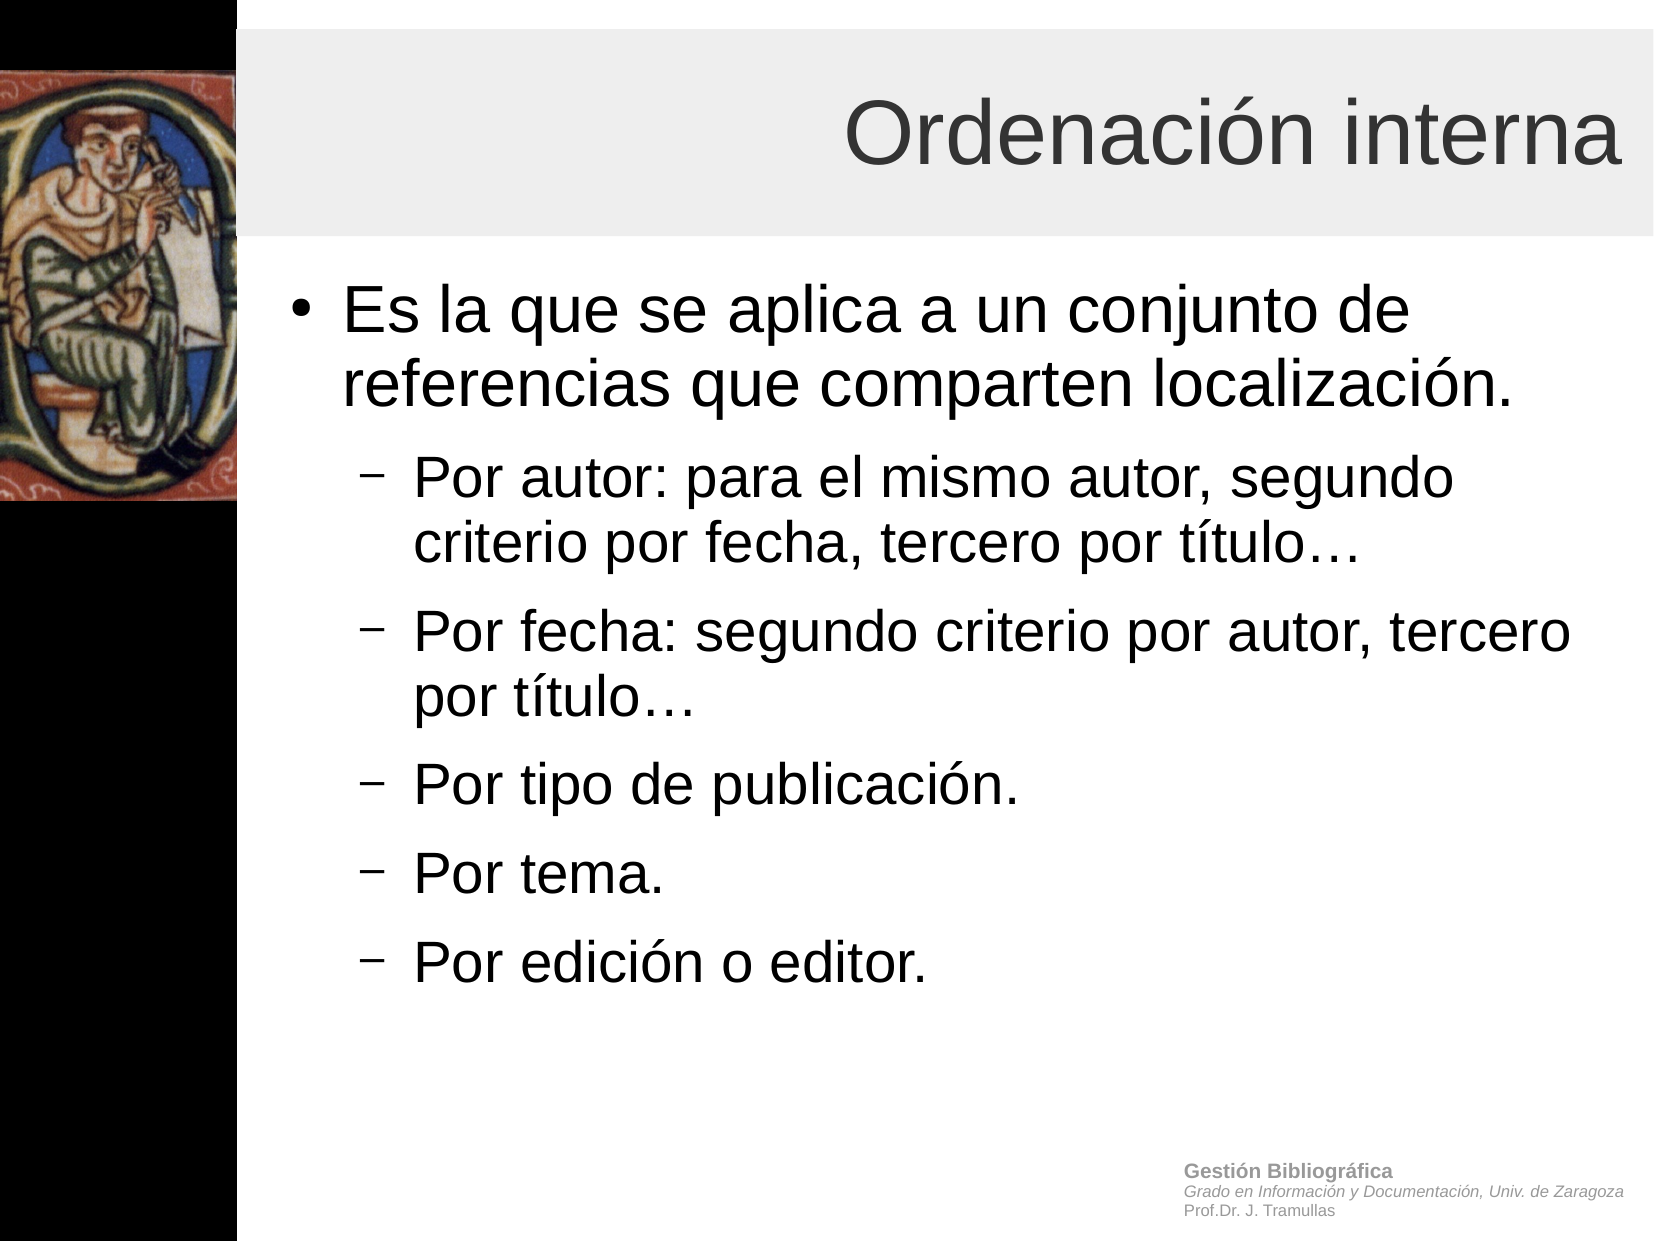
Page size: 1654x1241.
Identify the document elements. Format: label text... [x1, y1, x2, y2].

title Ordenación interna [236, 29, 1654, 237]
list Es la que se aplica a un conjunto de referencias que comparten localización. Por autor: para el mismo autor, segundo criterio por fecha, tercero por título… Por fecha: segundo criterio por autor, tercero por título… Por tipo de publicación. Por tema. Por edición o editor. [271, 271, 1619, 1134]
picture [0, 70, 237, 501]
